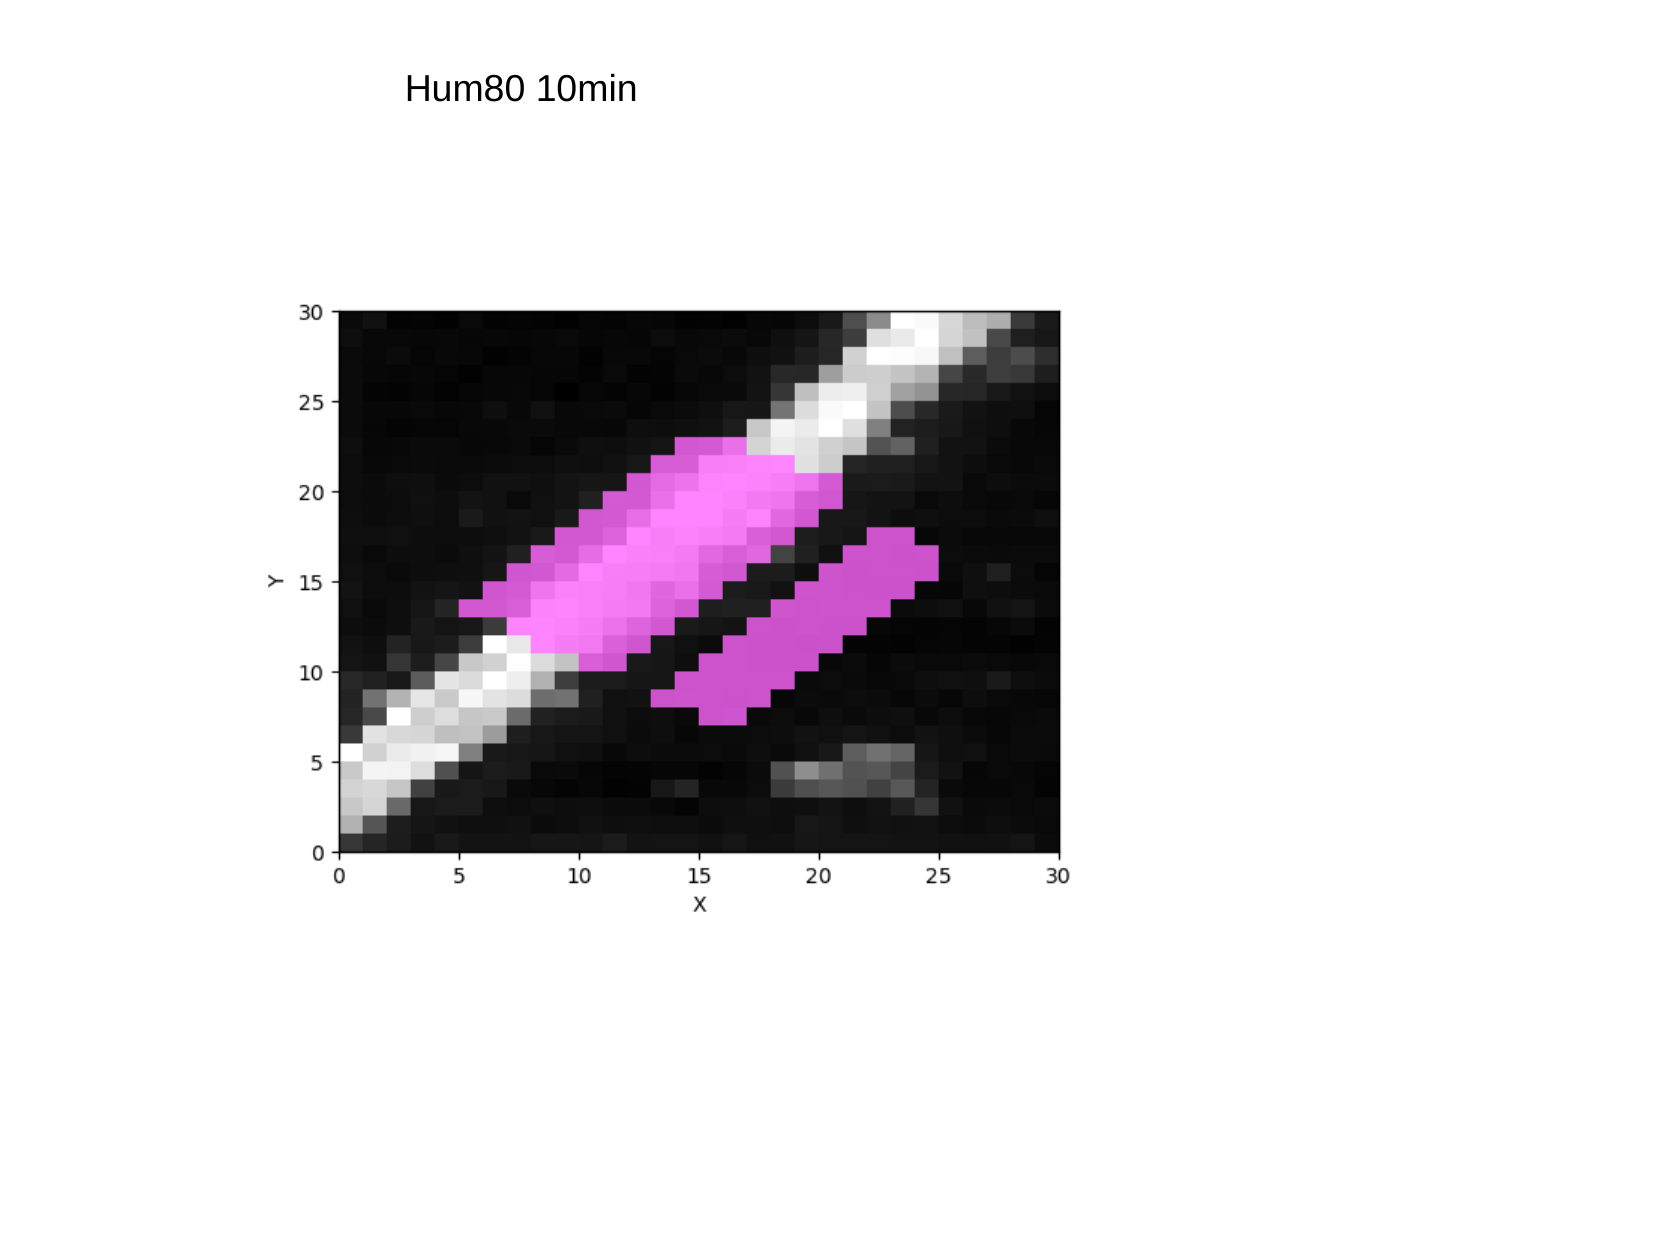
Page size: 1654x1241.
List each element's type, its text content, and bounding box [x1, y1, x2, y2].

text_box Hum80 10min [390, 60, 653, 117]
picture [195, 239, 1155, 960]
